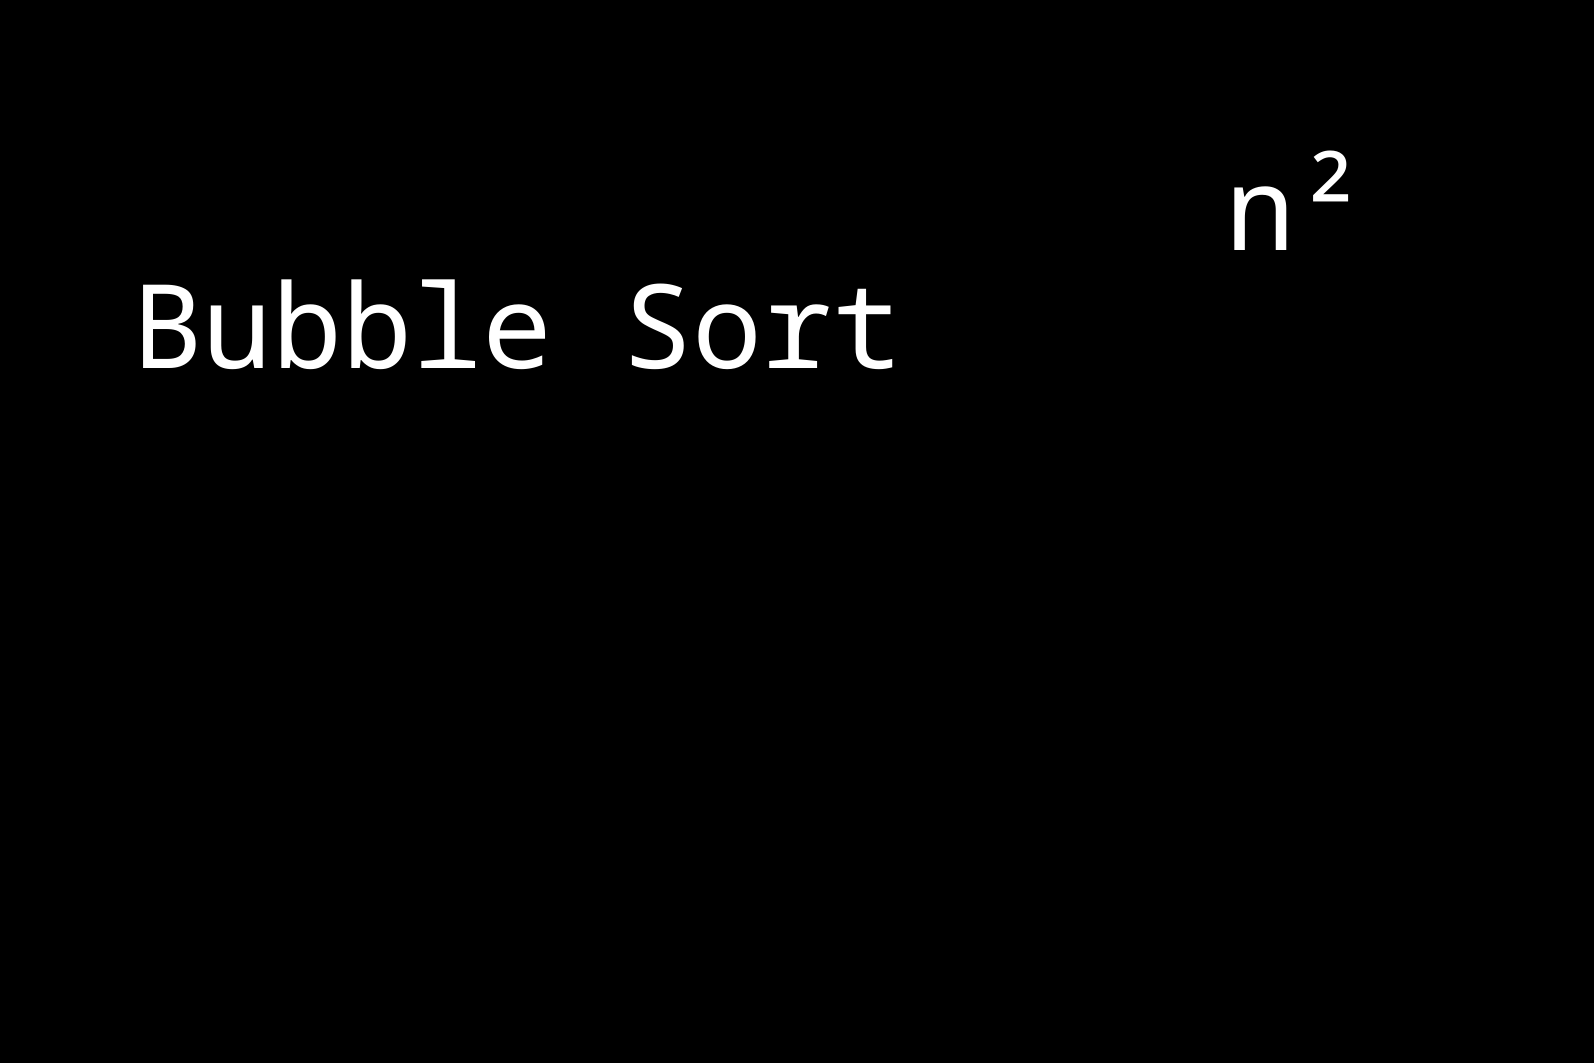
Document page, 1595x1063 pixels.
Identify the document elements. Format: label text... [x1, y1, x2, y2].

text_box Bubble Sort [118, 236, 945, 414]
text_box n² [1210, 118, 1595, 325]
